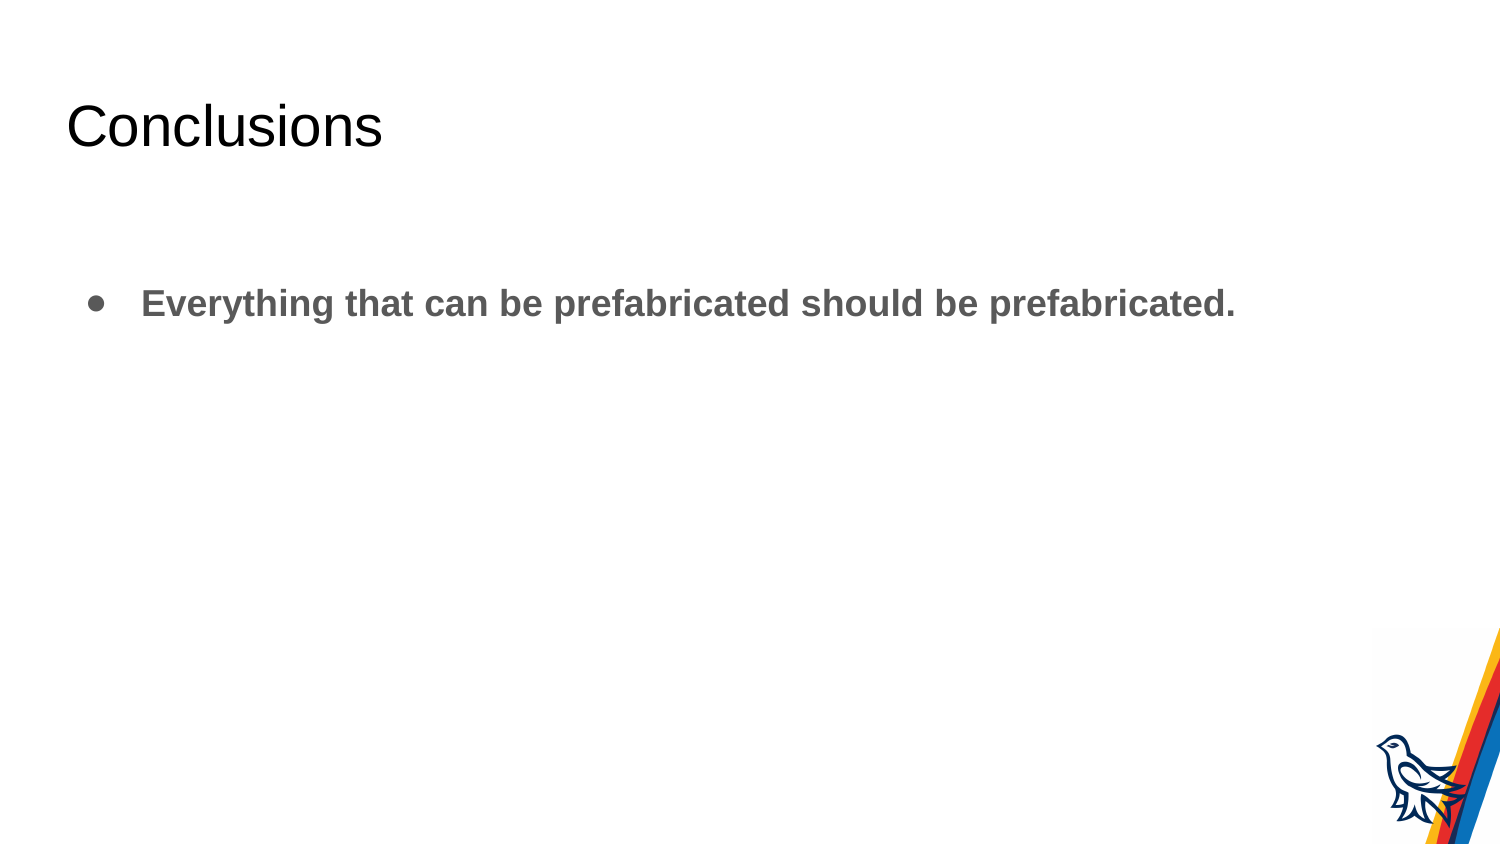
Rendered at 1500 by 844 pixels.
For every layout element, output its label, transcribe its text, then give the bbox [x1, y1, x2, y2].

picture [1372, 628, 1500, 844]
title Conclusions [51, 72, 1449, 167]
list Everything that can be prefabricated should be prefabricated. [51, 241, 1449, 784]
